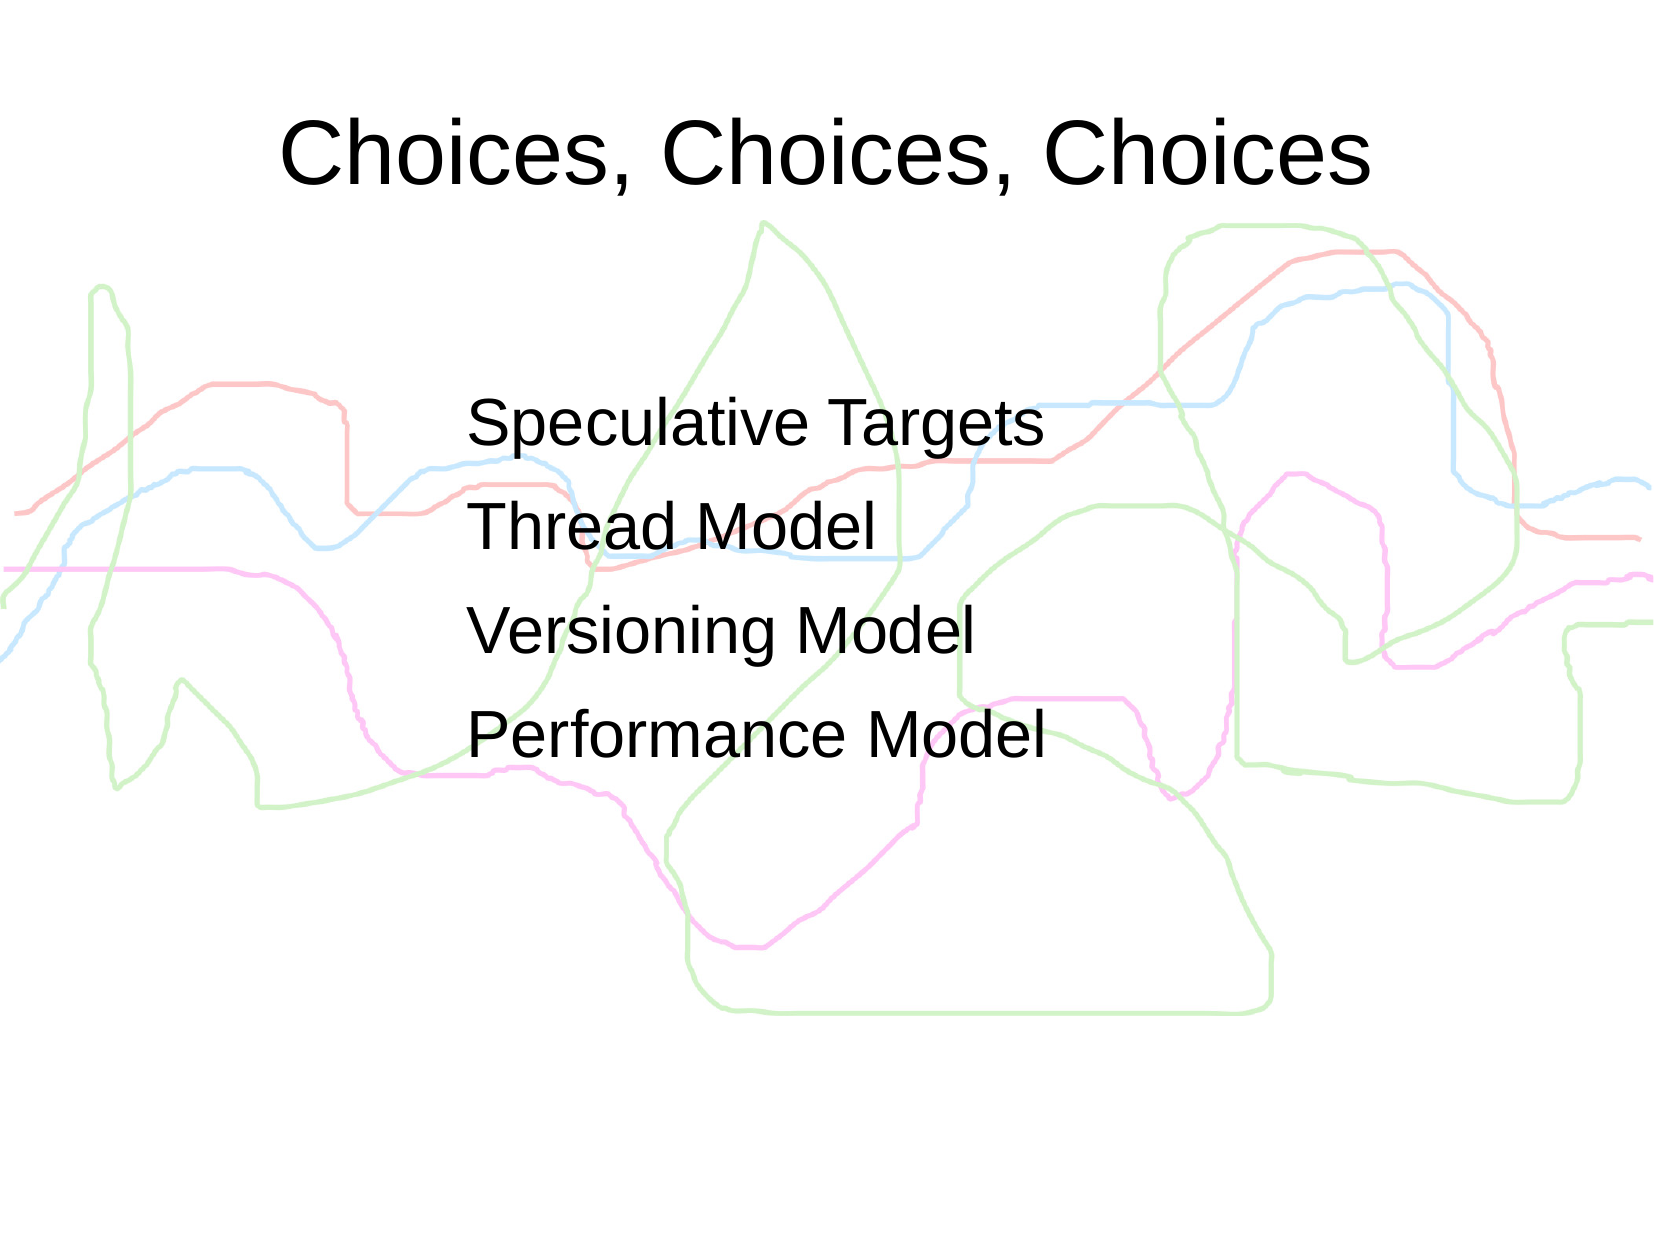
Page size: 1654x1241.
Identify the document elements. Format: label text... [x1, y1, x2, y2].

picture [0, 220, 1654, 1016]
list Speculative Targets Thread Model Versioning Model Performance Model [448, 384, 1300, 839]
title Choices, Choices, Choices [82, 49, 1571, 257]
